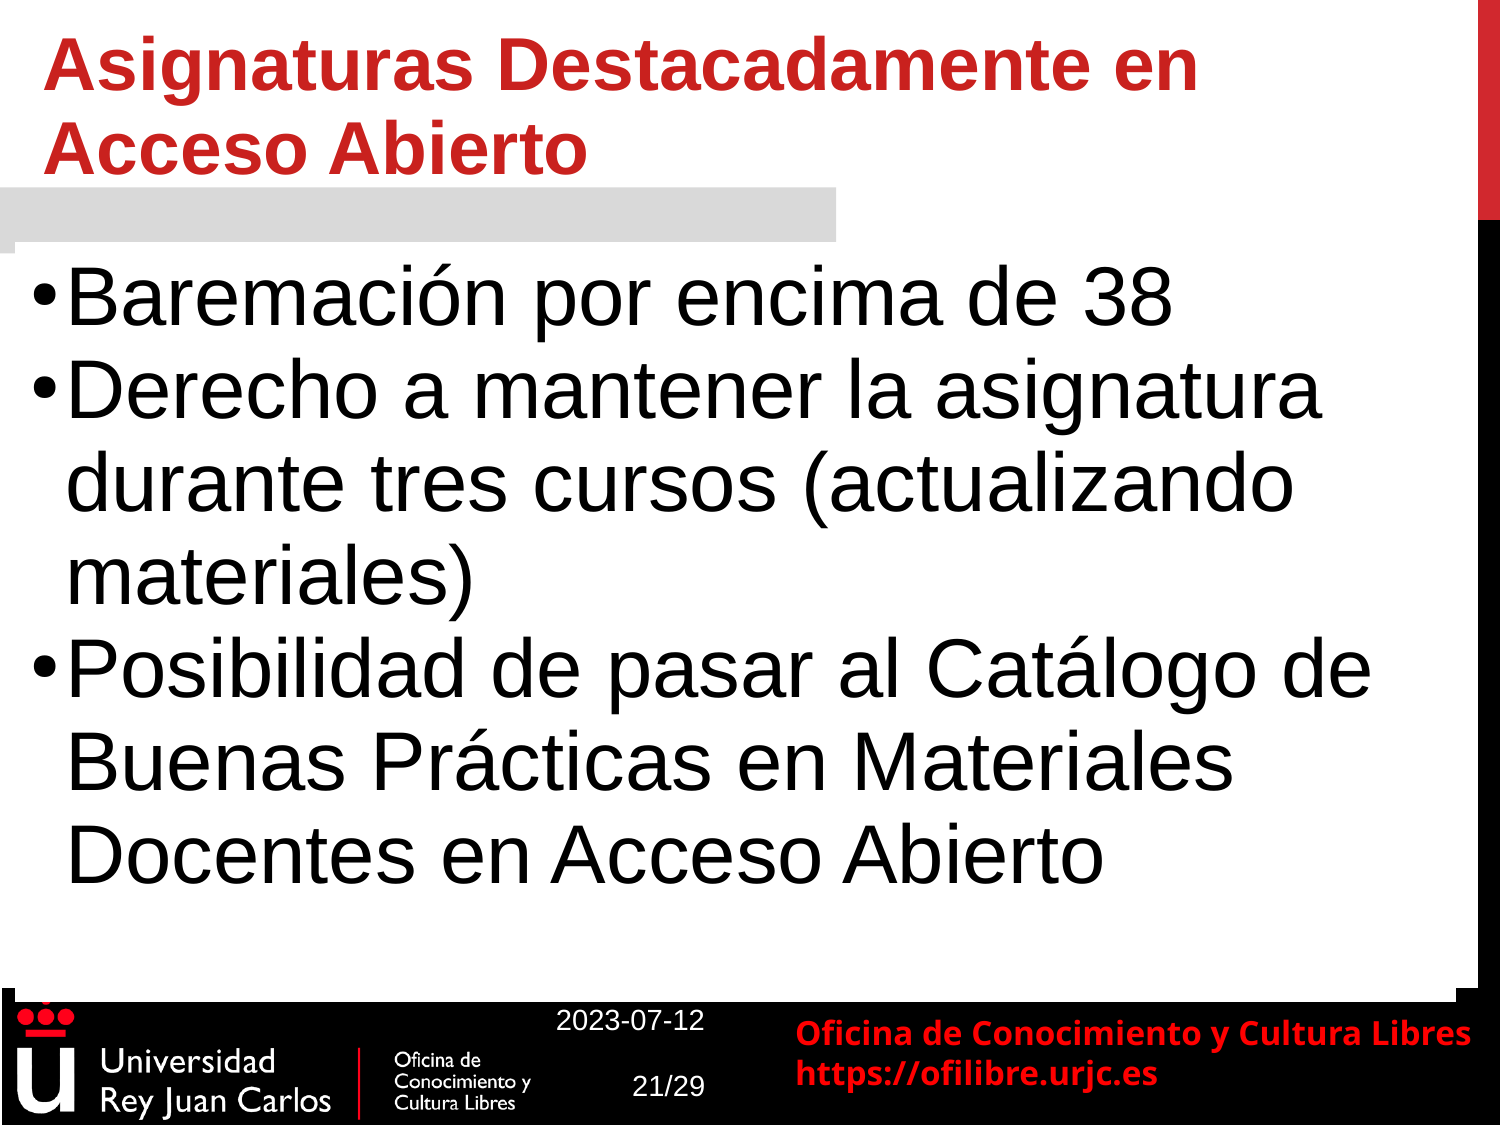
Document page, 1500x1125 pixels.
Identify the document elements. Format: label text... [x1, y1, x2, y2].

title [75, 7, 1425, 196]
picture [17, 1002, 531, 1120]
text_box Asignaturas Destacadamente en Acceso Abierto [27, 15, 1381, 199]
text_box Baremación por encima de 38 Derecho a mantener la asignatura durante tres cursos (actualizando materiales) Posibilidad de pasar al Catálogo de Buenas Prácticas en Materiales Docentes en Acceso Abierto [15, 242, 1456, 1002]
